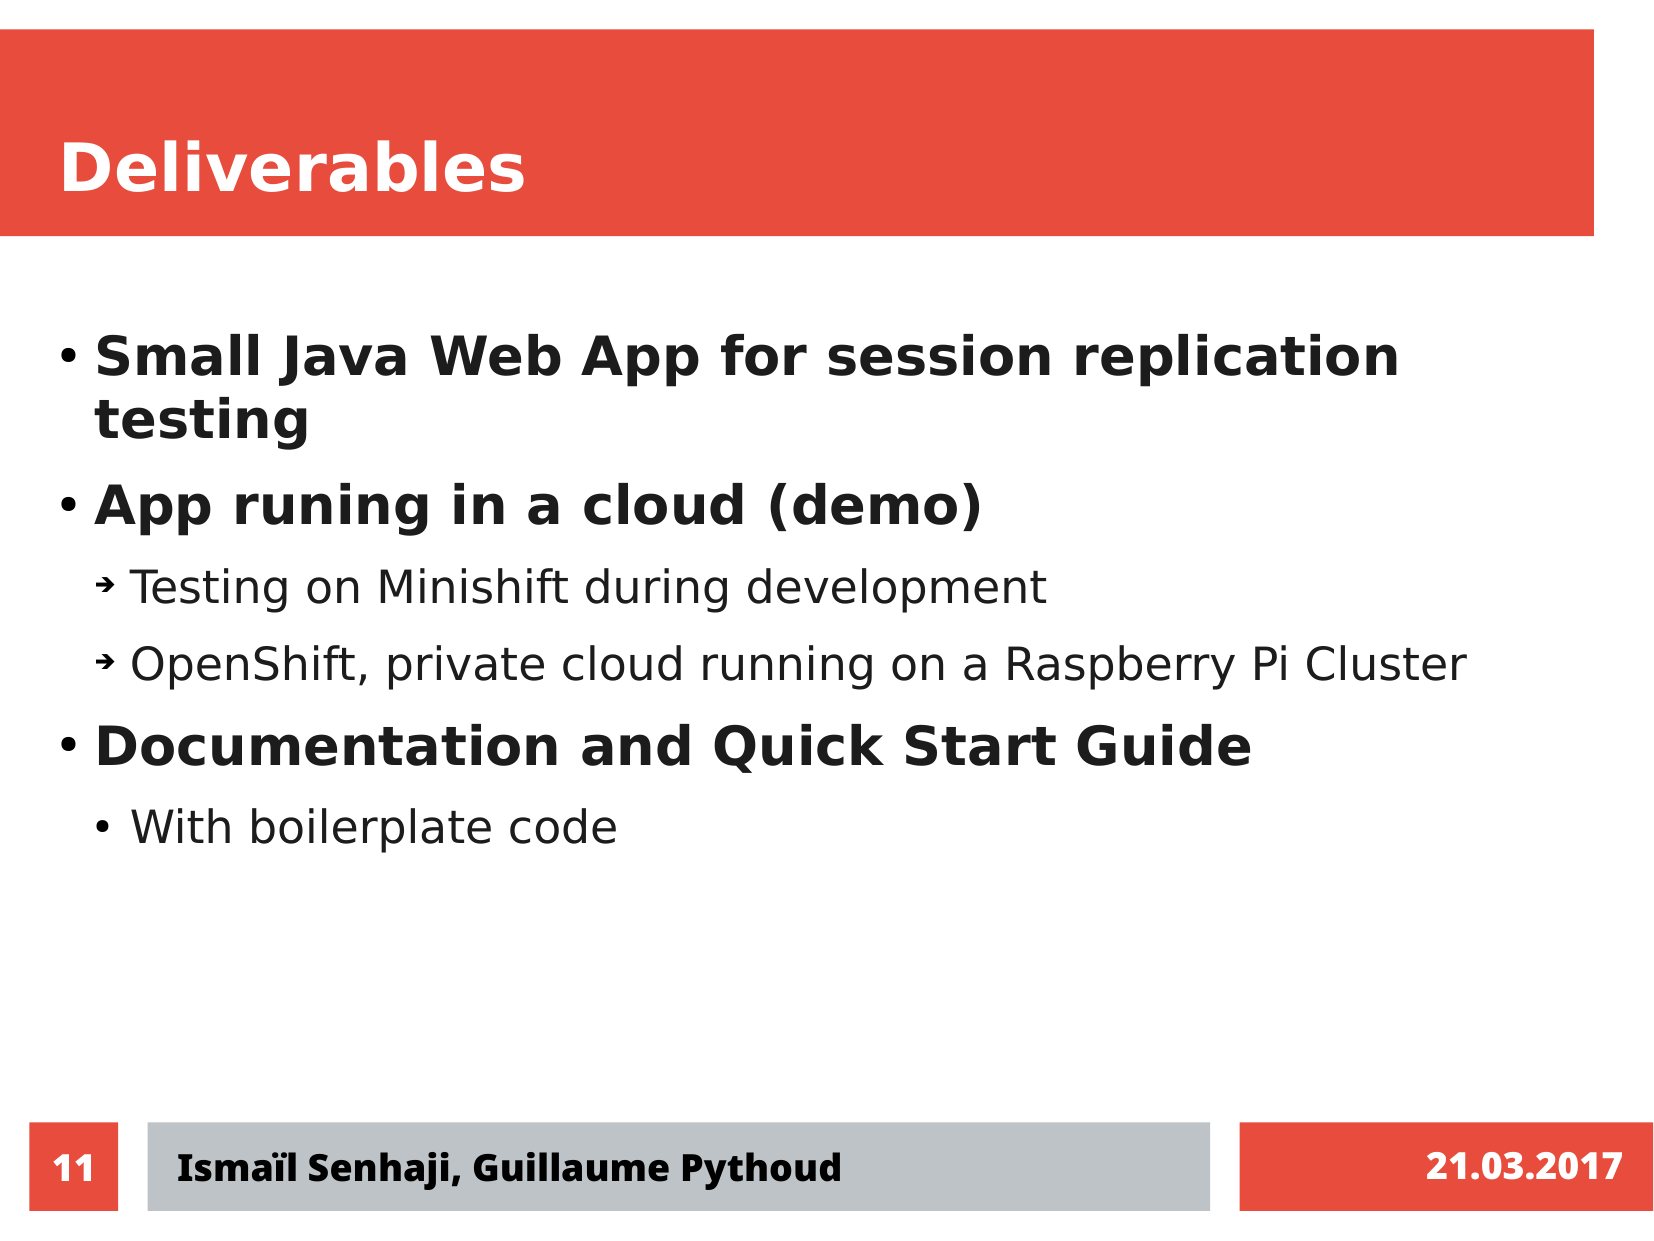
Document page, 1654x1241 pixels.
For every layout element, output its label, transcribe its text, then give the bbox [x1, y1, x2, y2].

list Small Java Web App for session replication testing App runing in a cloud (demo) Testing on Minishift during development OpenShift, private cloud running on a Raspberry Pi Cluster Documentation and Quick Start Guide With boilerplate code [58, 324, 1565, 1093]
title Deliverables [58, 59, 1594, 207]
